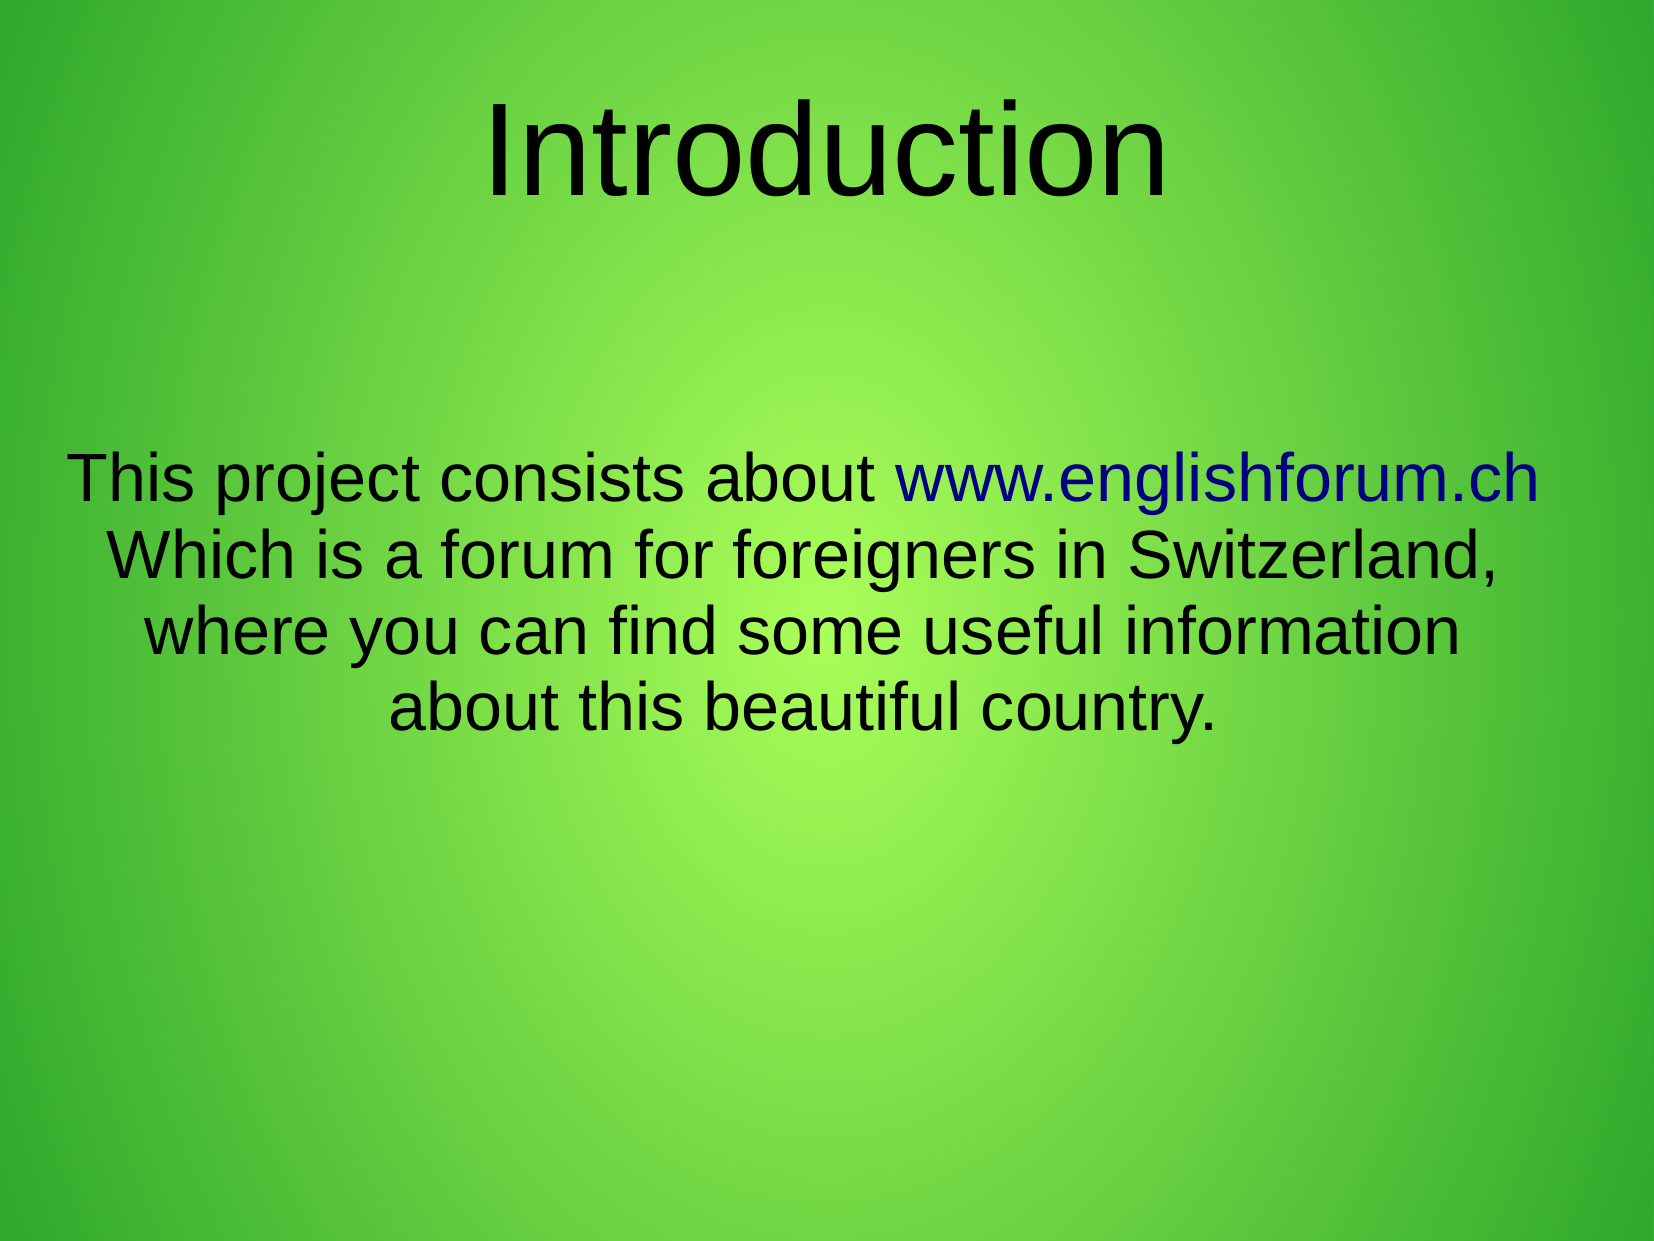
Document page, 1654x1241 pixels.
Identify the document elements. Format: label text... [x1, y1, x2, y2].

title Introduction [82, 47, 1571, 252]
list This project consists about www.englishforum.chWhich is a forum for foreigners in Switzerland, where you can find some useful information about this beautiful country. [60, 440, 1549, 826]
